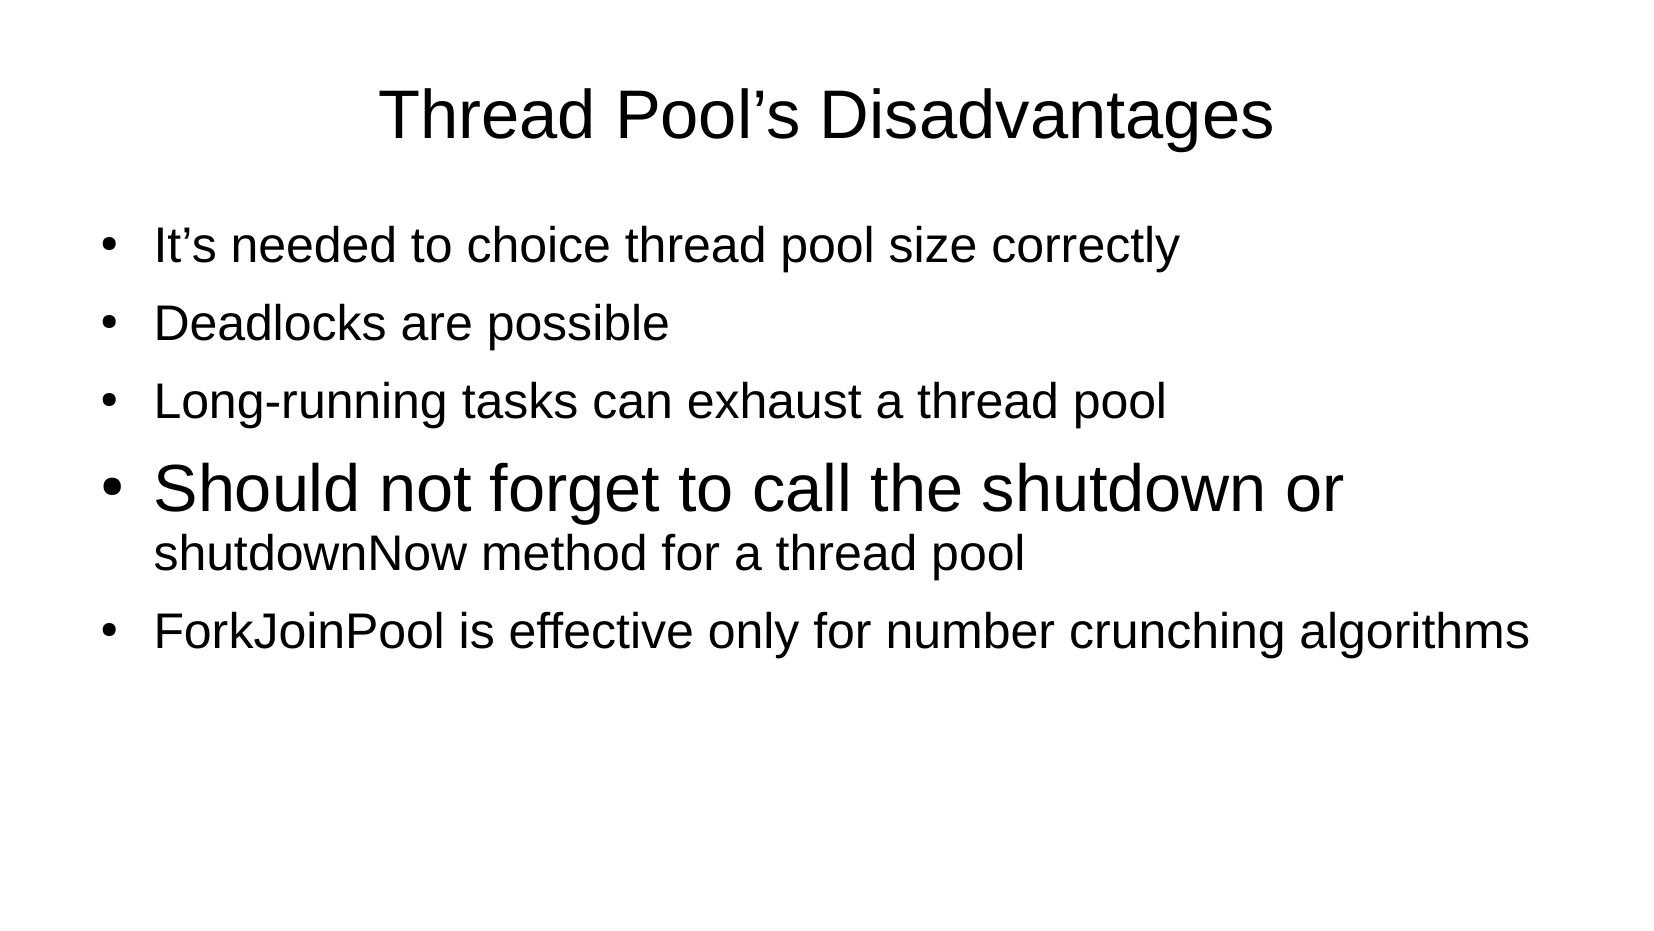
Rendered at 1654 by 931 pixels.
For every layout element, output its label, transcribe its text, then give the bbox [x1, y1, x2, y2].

title Thread Pool’s Disadvantages [82, 36, 1571, 193]
list It’s needed to choice thread pool size correctly Deadlocks are possible Long-running tasks can exhaust a thread pool Should not forget to call the shutdown or shutdownNow method for a thread pool ForkJoinPool is effective only for number crunching algorithms [82, 217, 1571, 757]
